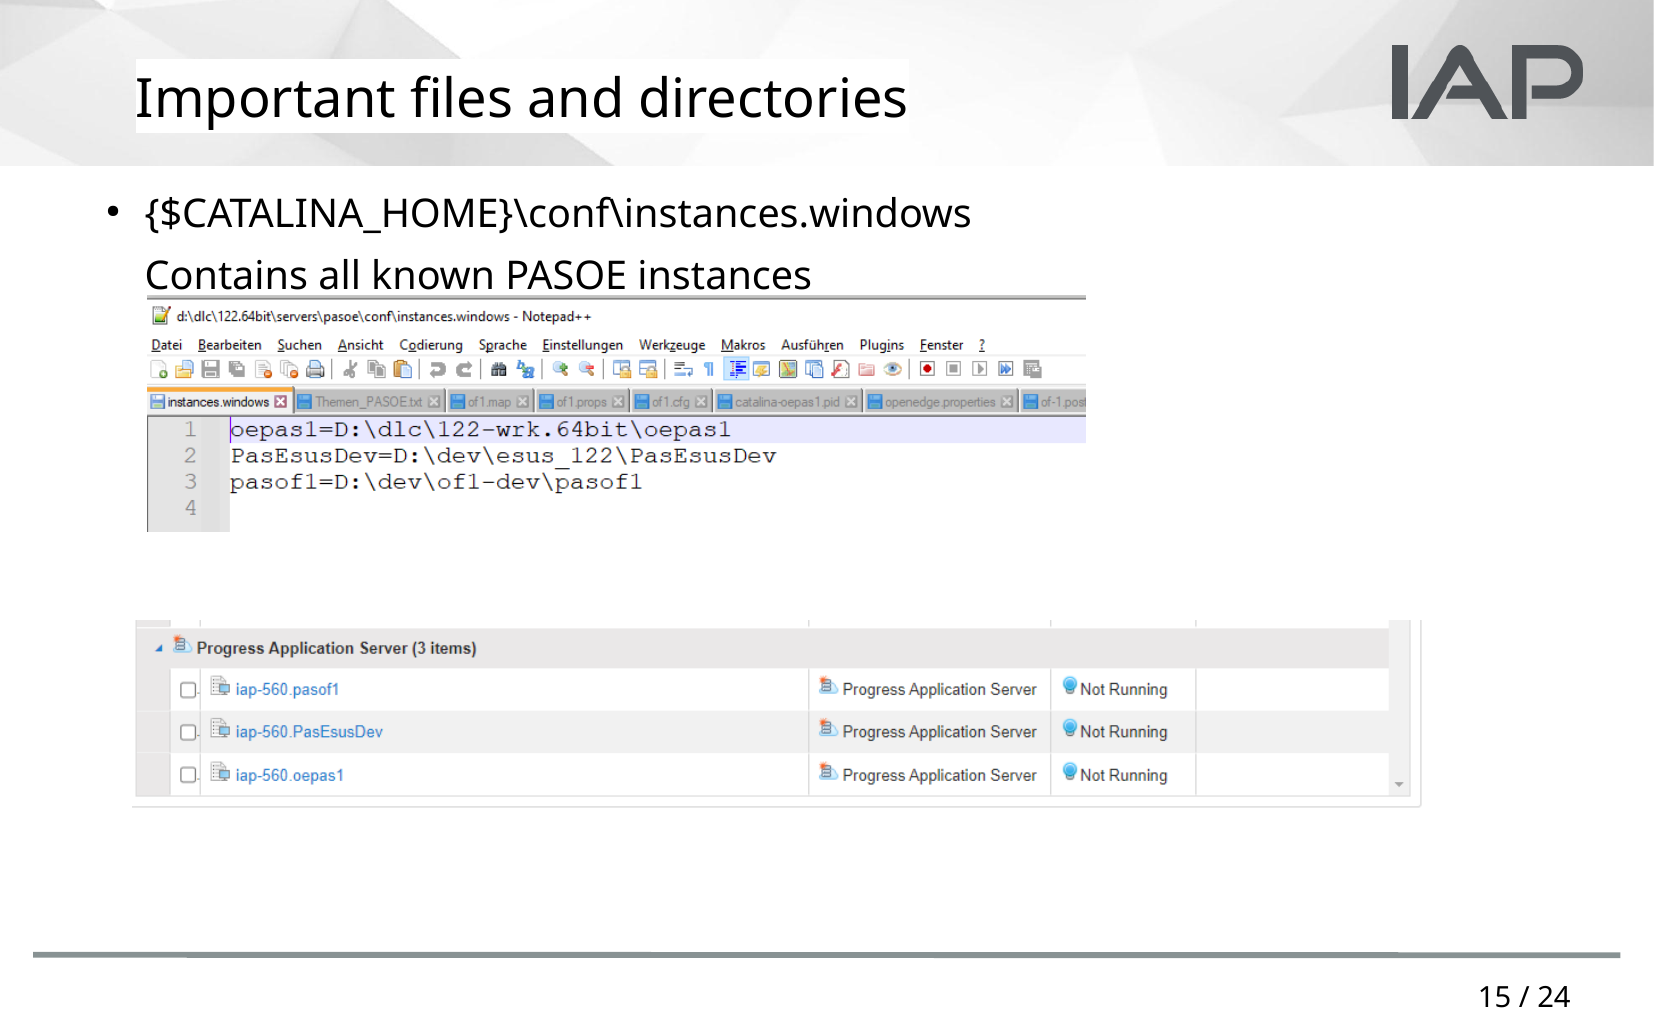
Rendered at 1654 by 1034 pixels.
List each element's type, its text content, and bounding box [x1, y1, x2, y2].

list {$CATALINA_HOME}\conf\instances.windows Contains all known PASOE instances [88, 177, 1565, 880]
title Important files and directories [135, 41, 1264, 152]
picture [147, 295, 1086, 532]
picture [0, 0, 1654, 166]
picture [132, 620, 1447, 827]
